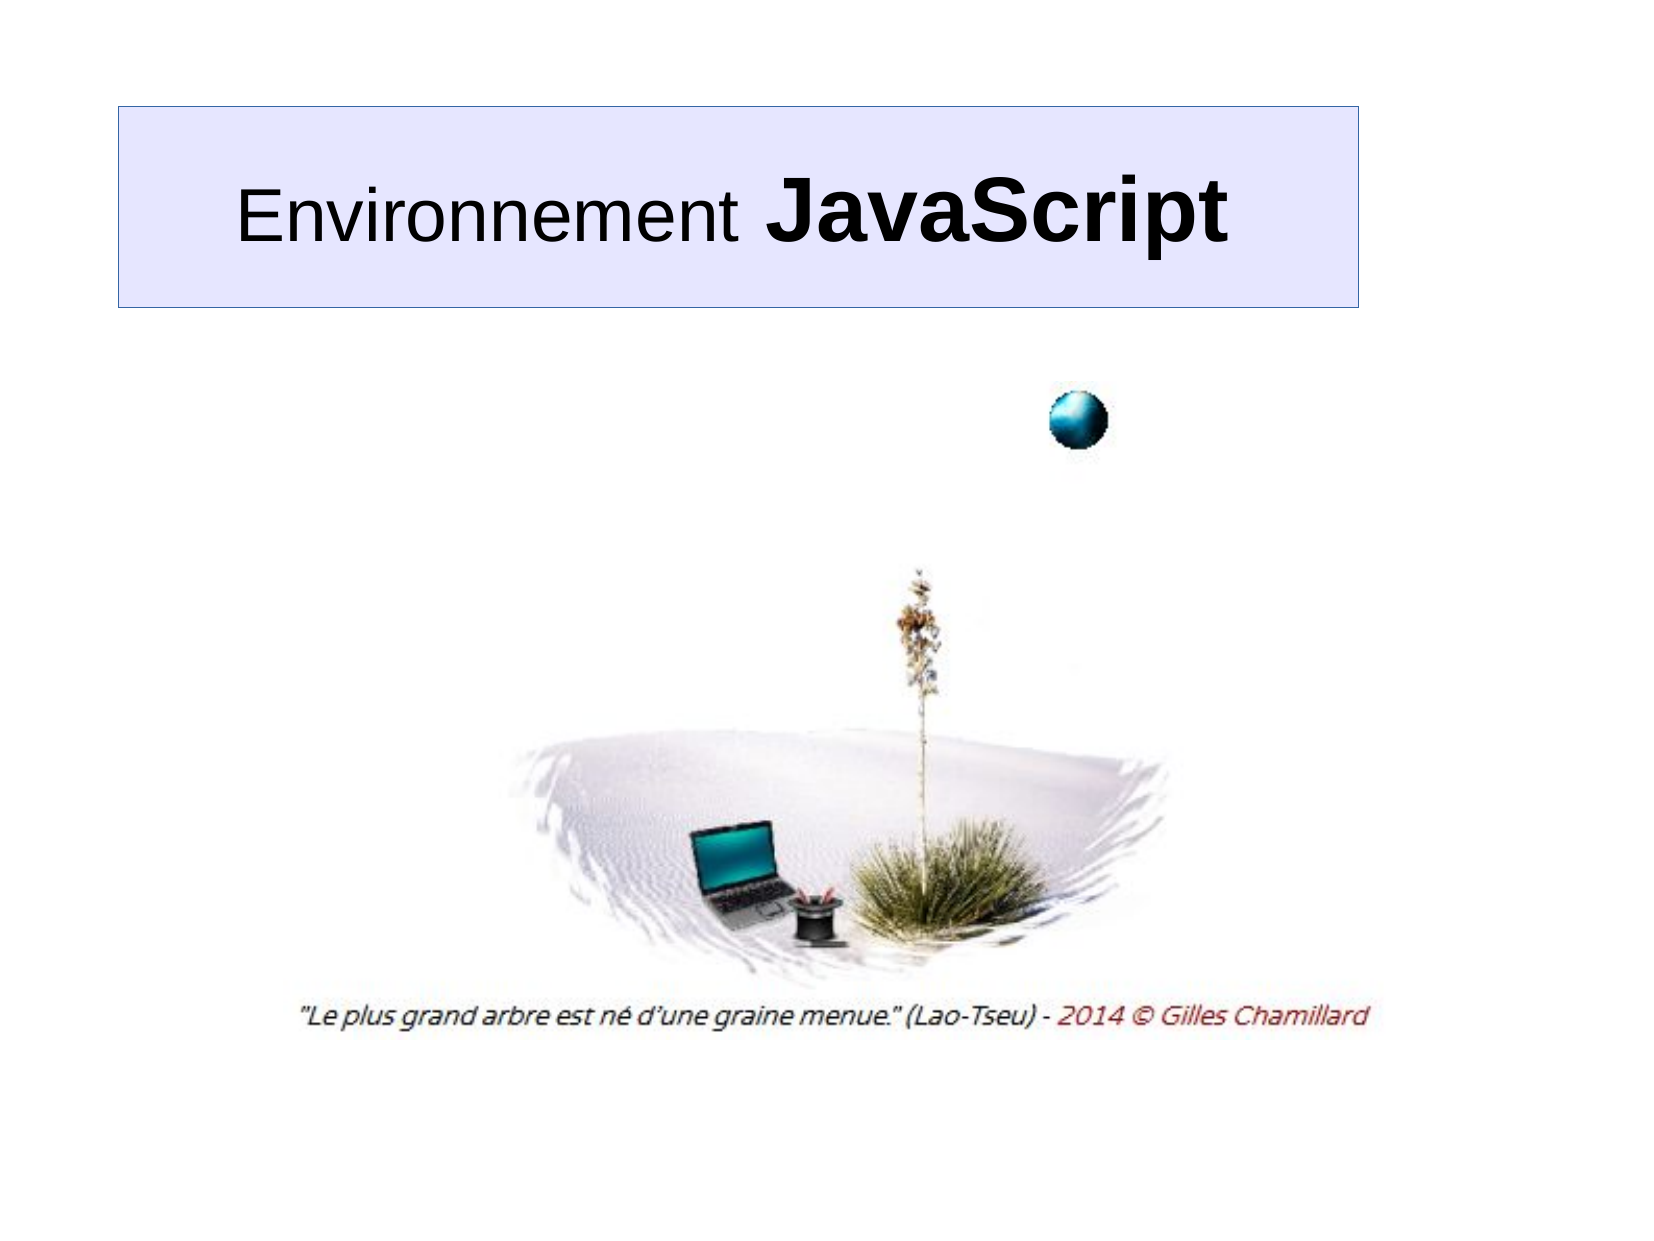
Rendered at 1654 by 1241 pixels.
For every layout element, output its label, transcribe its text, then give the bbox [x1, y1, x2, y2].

title Environnement JavaScript [129, 70, 1335, 349]
text_box [118, 106, 129, 308]
picture [283, 381, 1392, 1040]
text_box [1335, 106, 1359, 308]
